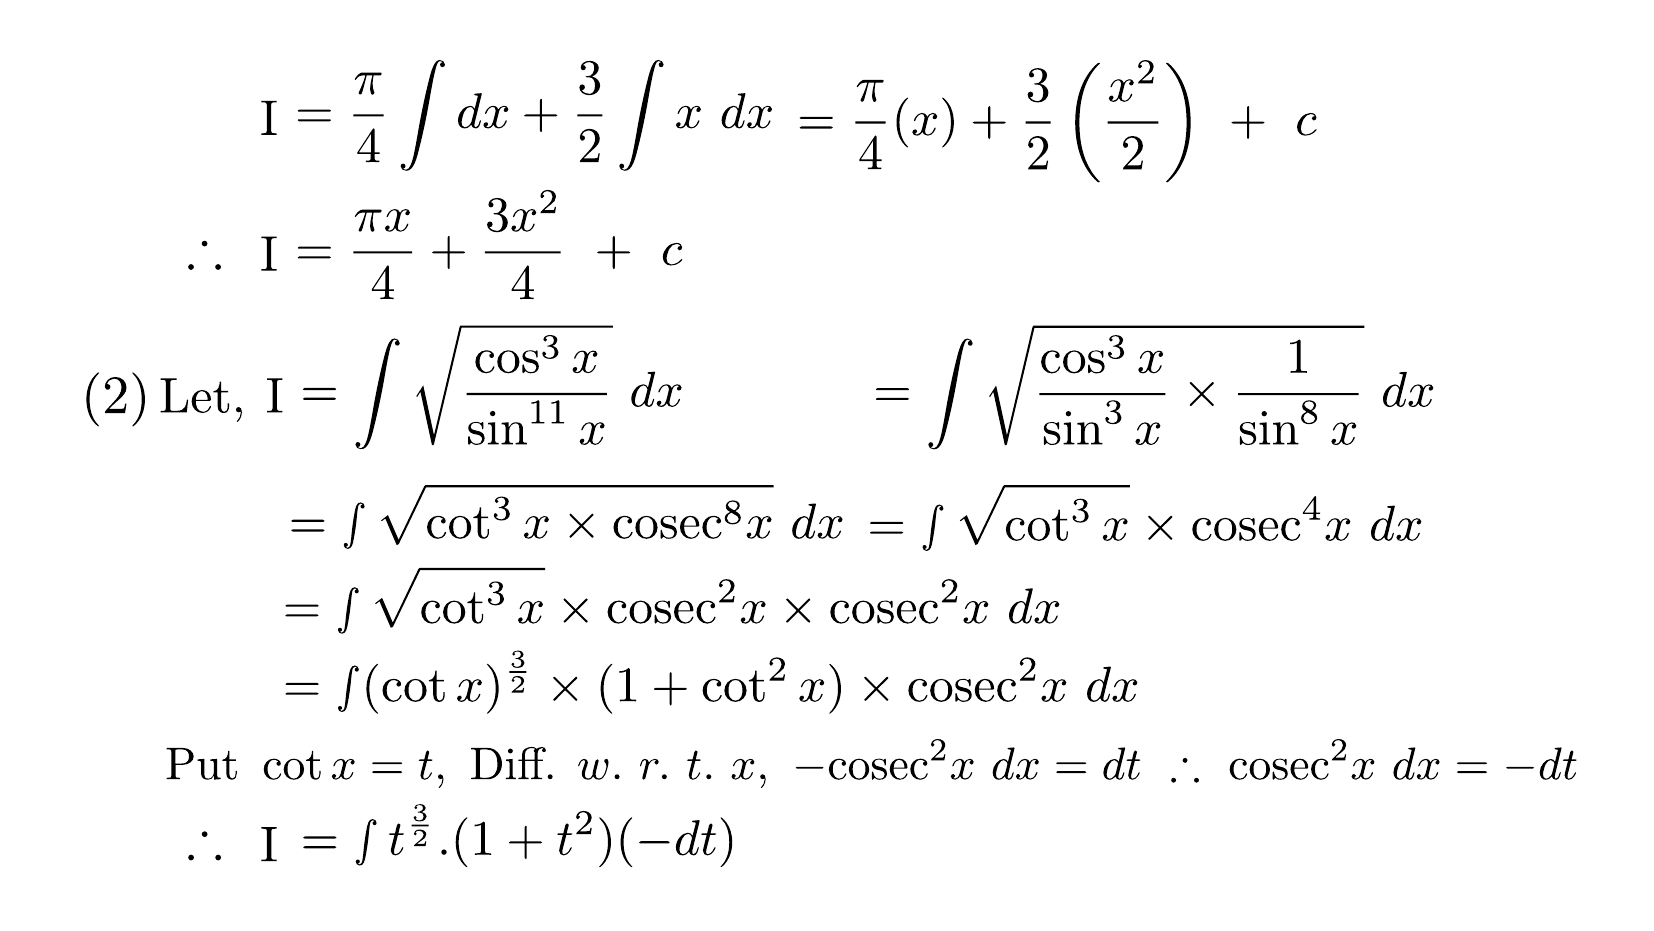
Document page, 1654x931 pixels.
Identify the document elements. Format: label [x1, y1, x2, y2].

text_box [285, 650, 1138, 714]
text_box [267, 378, 283, 413]
text_box [166, 739, 1577, 788]
text_box [261, 236, 277, 271]
text_box [261, 827, 277, 862]
text_box [799, 60, 1317, 183]
text_box [285, 567, 1060, 634]
text_box [261, 100, 277, 135]
text_box [869, 485, 1422, 551]
text_box [188, 831, 222, 861]
text_box [160, 378, 242, 422]
text_box [188, 240, 221, 270]
title [47, 37, 1607, 886]
text_box [297, 189, 683, 300]
text_box [83, 372, 145, 427]
text_box [302, 804, 733, 868]
text_box [875, 325, 1434, 450]
text_box [290, 485, 843, 549]
text_box [302, 325, 682, 450]
text_box [297, 59, 773, 171]
